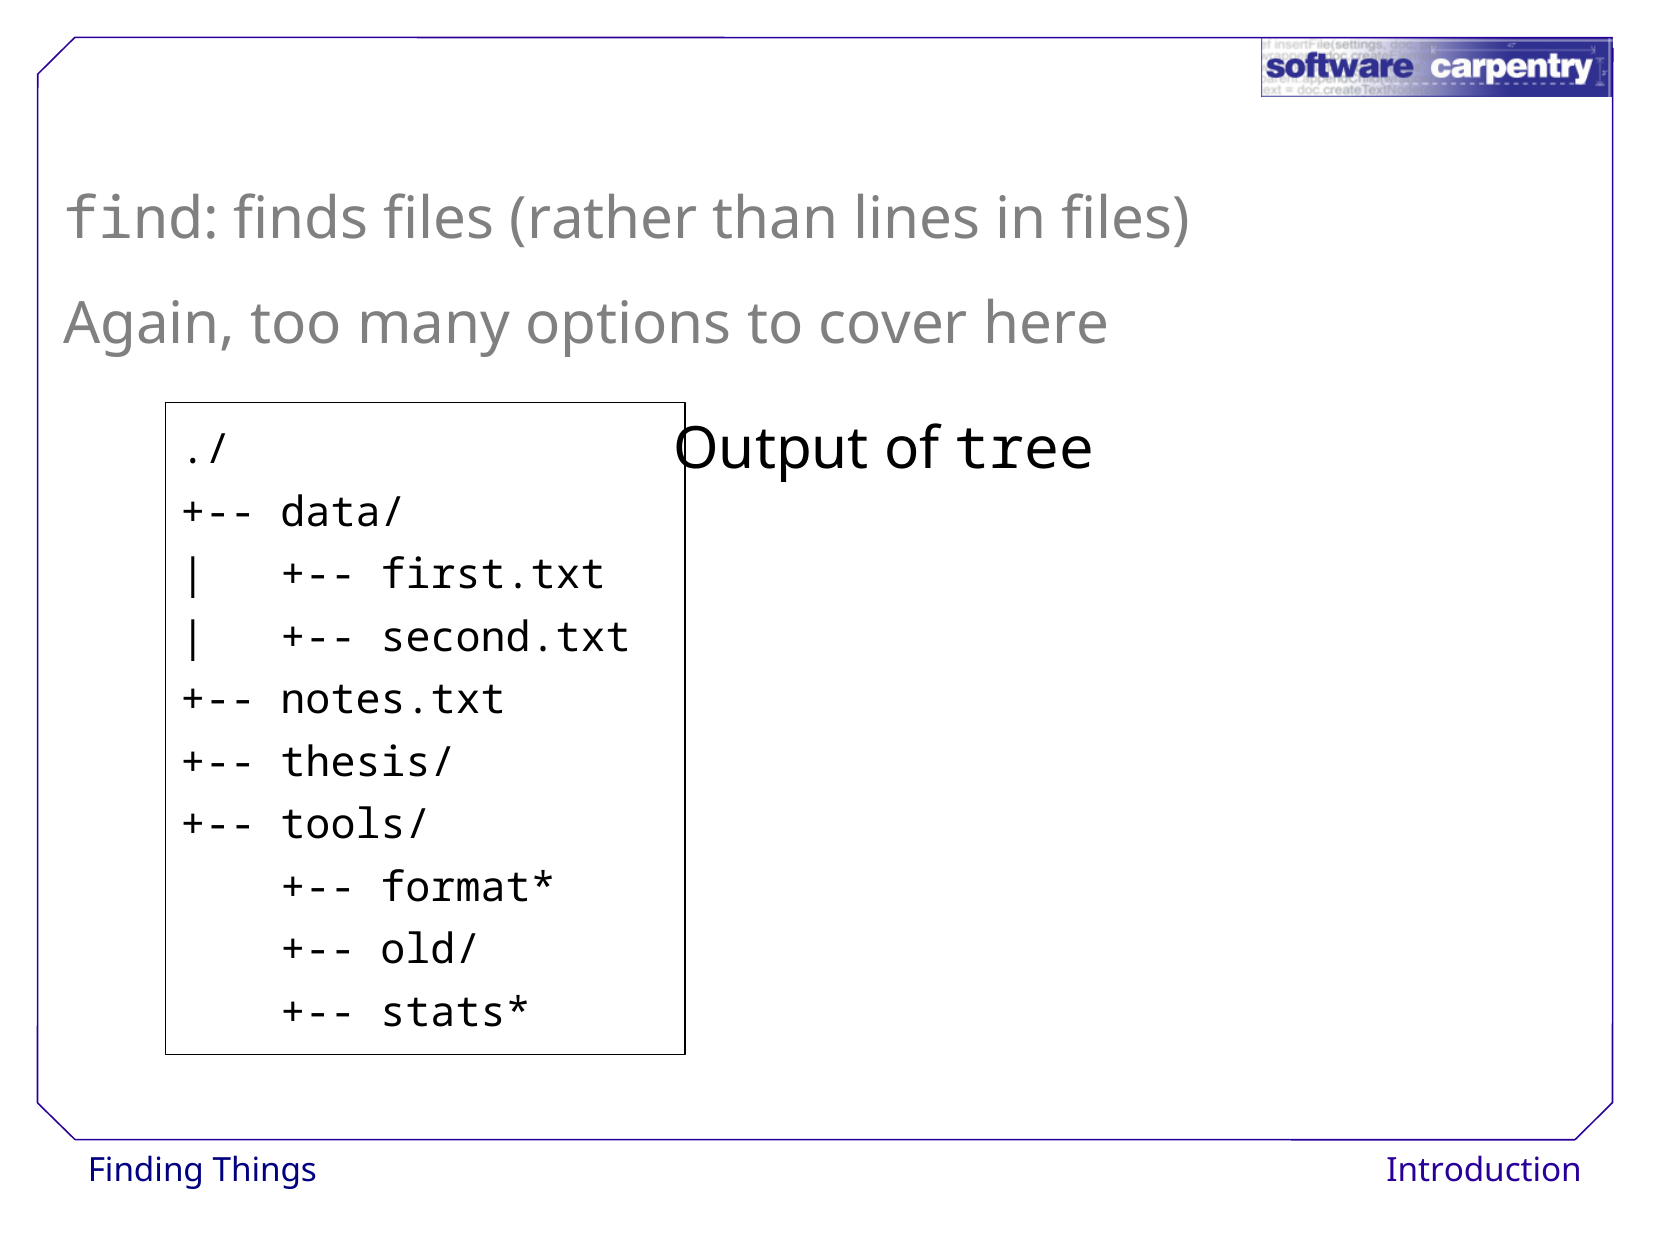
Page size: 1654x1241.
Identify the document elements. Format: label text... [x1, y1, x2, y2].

picture [1261, 39, 1613, 97]
text_box Output of tree [658, 367, 1260, 488]
text_box find: finds files (rather than lines in files) Again, too many options to cover here [48, 137, 1356, 364]
text_box ./ +-- data/ | +-- first.txt | +-- second.txt +-- notes.txt +-- thesis/ +-- tools/ +-- format* +-- old/ +-- stats* [165, 402, 686, 1055]
